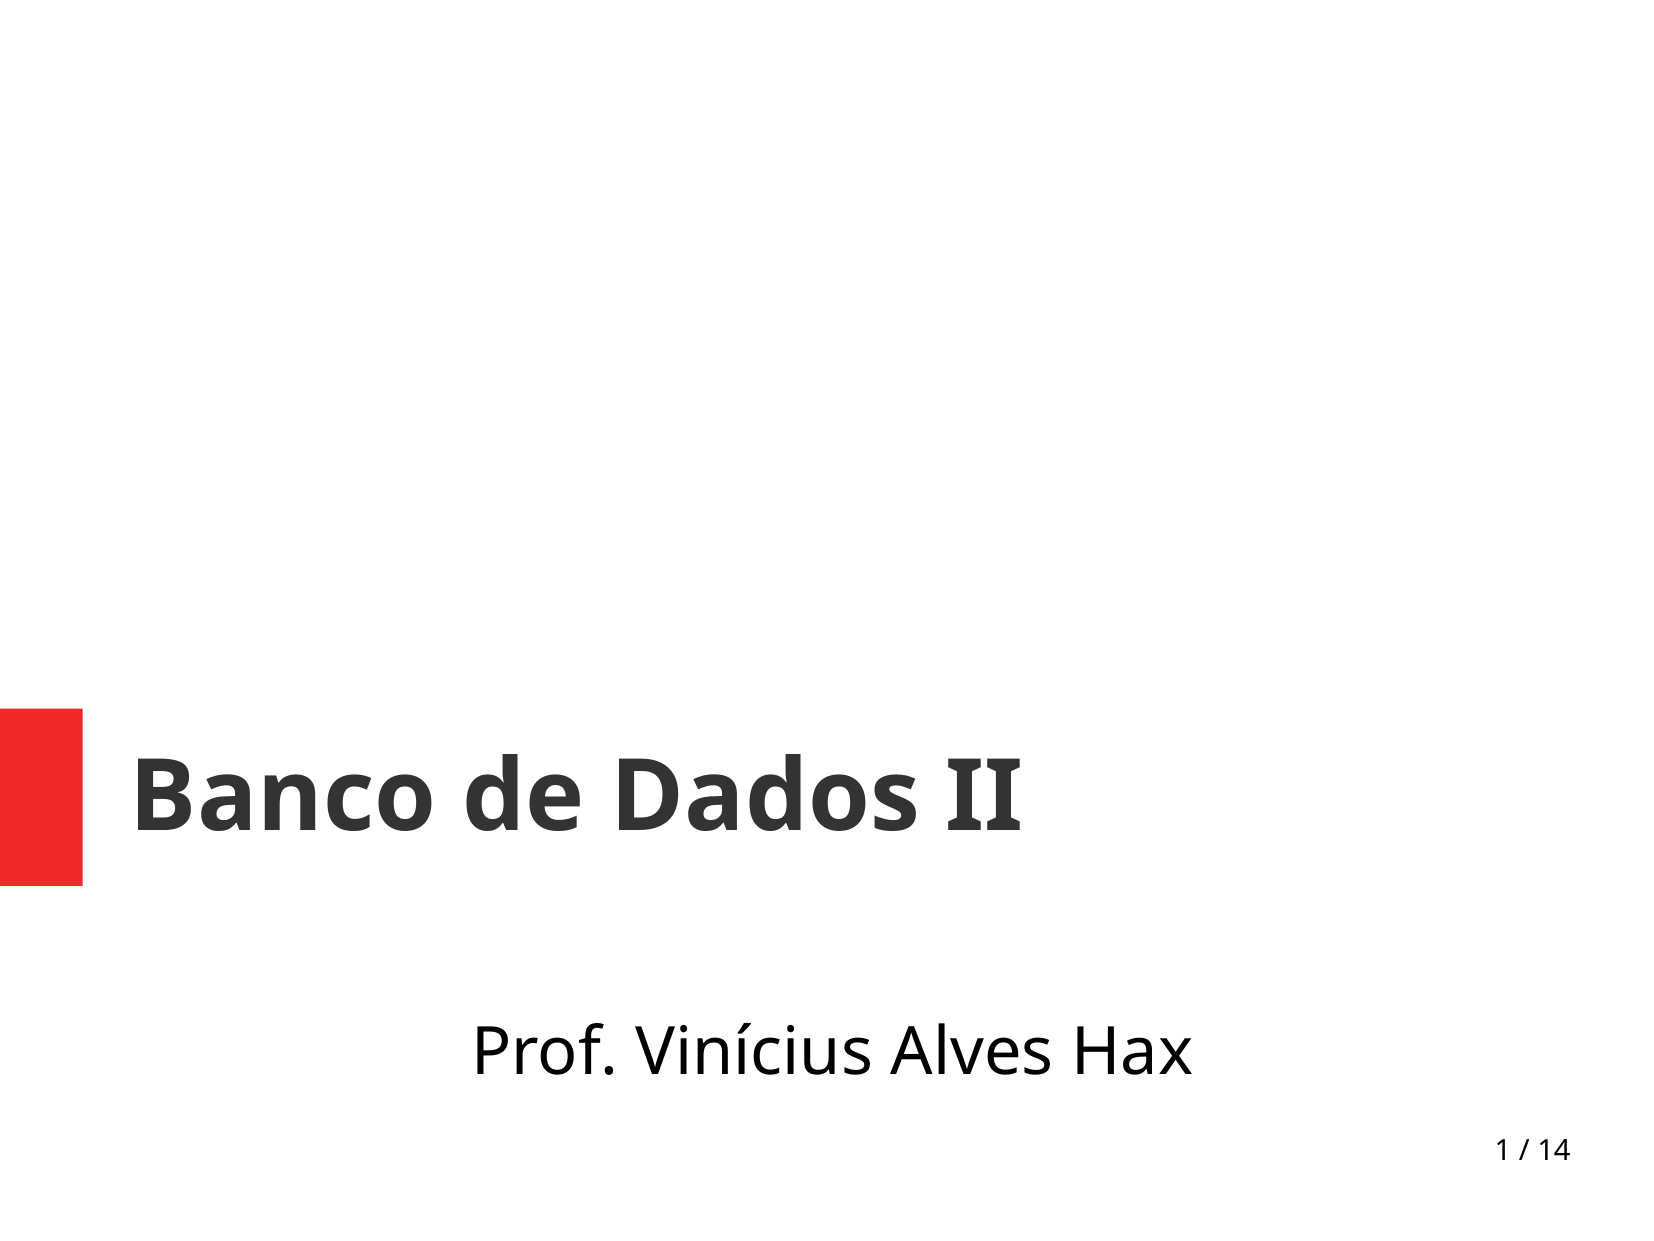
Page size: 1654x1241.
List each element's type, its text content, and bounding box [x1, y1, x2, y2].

subtitle Prof. Vinícius Alves Hax [129, 968, 1536, 1130]
title Banco de Dados II [129, 616, 1536, 966]
